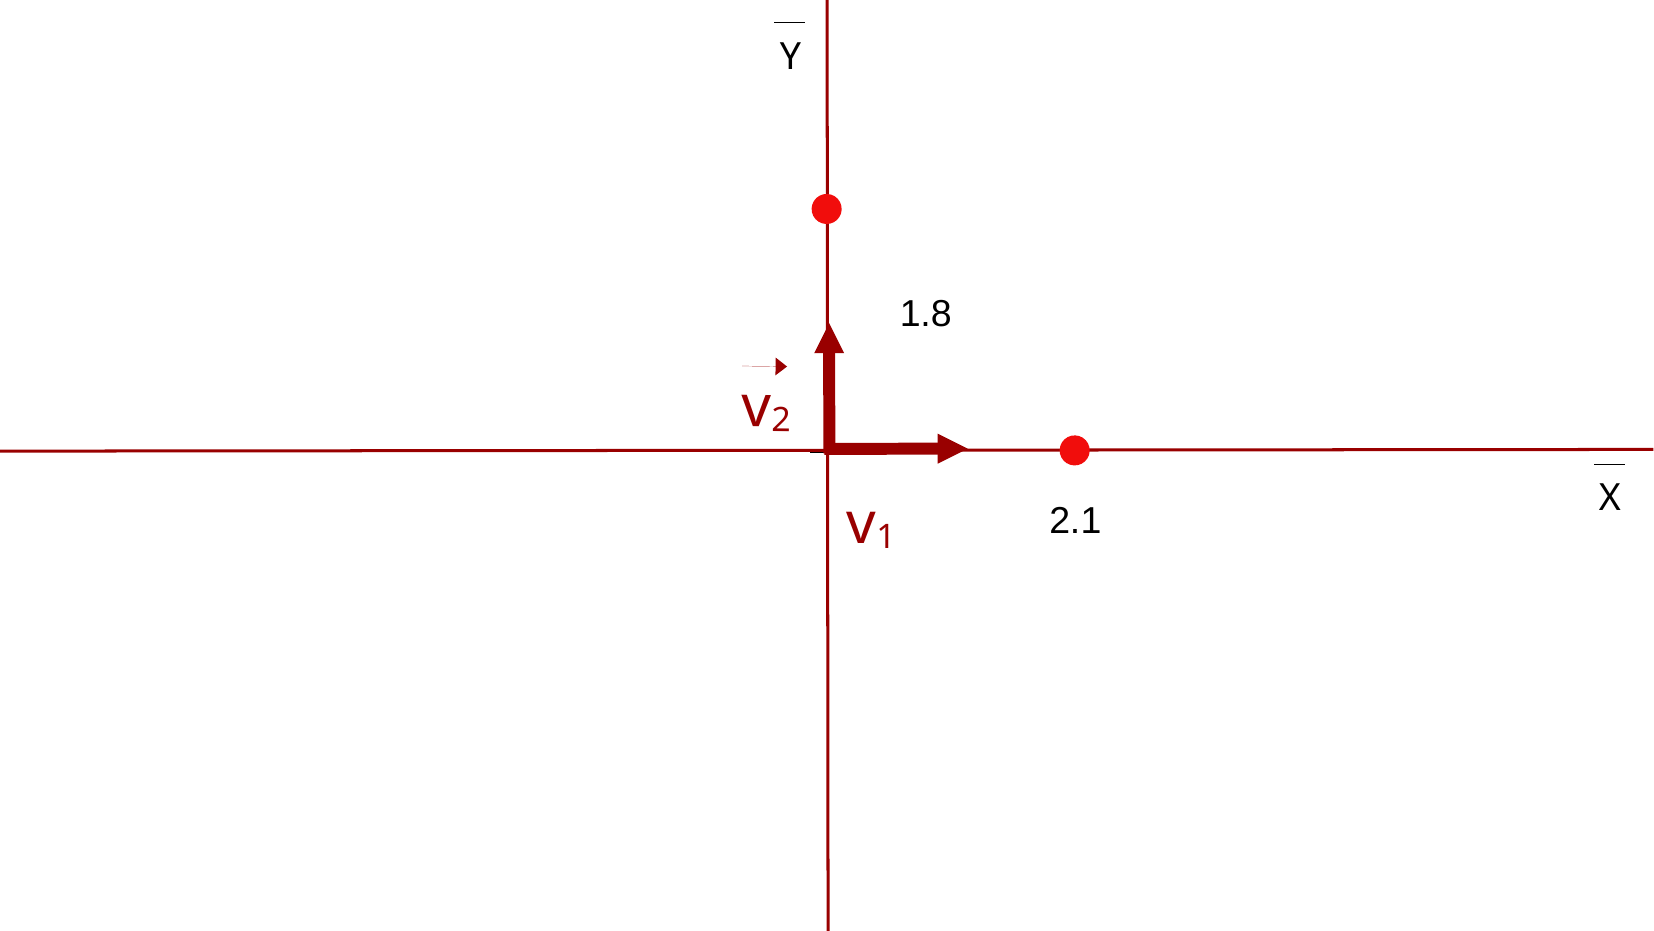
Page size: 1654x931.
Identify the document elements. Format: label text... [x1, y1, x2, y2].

text_box v1 [831, 474, 916, 565]
text_box Y [765, 22, 826, 76]
text_box X [1584, 462, 1645, 516]
text_box [1059, 435, 1090, 466]
text_box [811, 193, 842, 224]
text_box 1.8 [885, 285, 967, 342]
text_box 2.1 [1034, 492, 1117, 550]
text_box v2 [726, 356, 812, 448]
